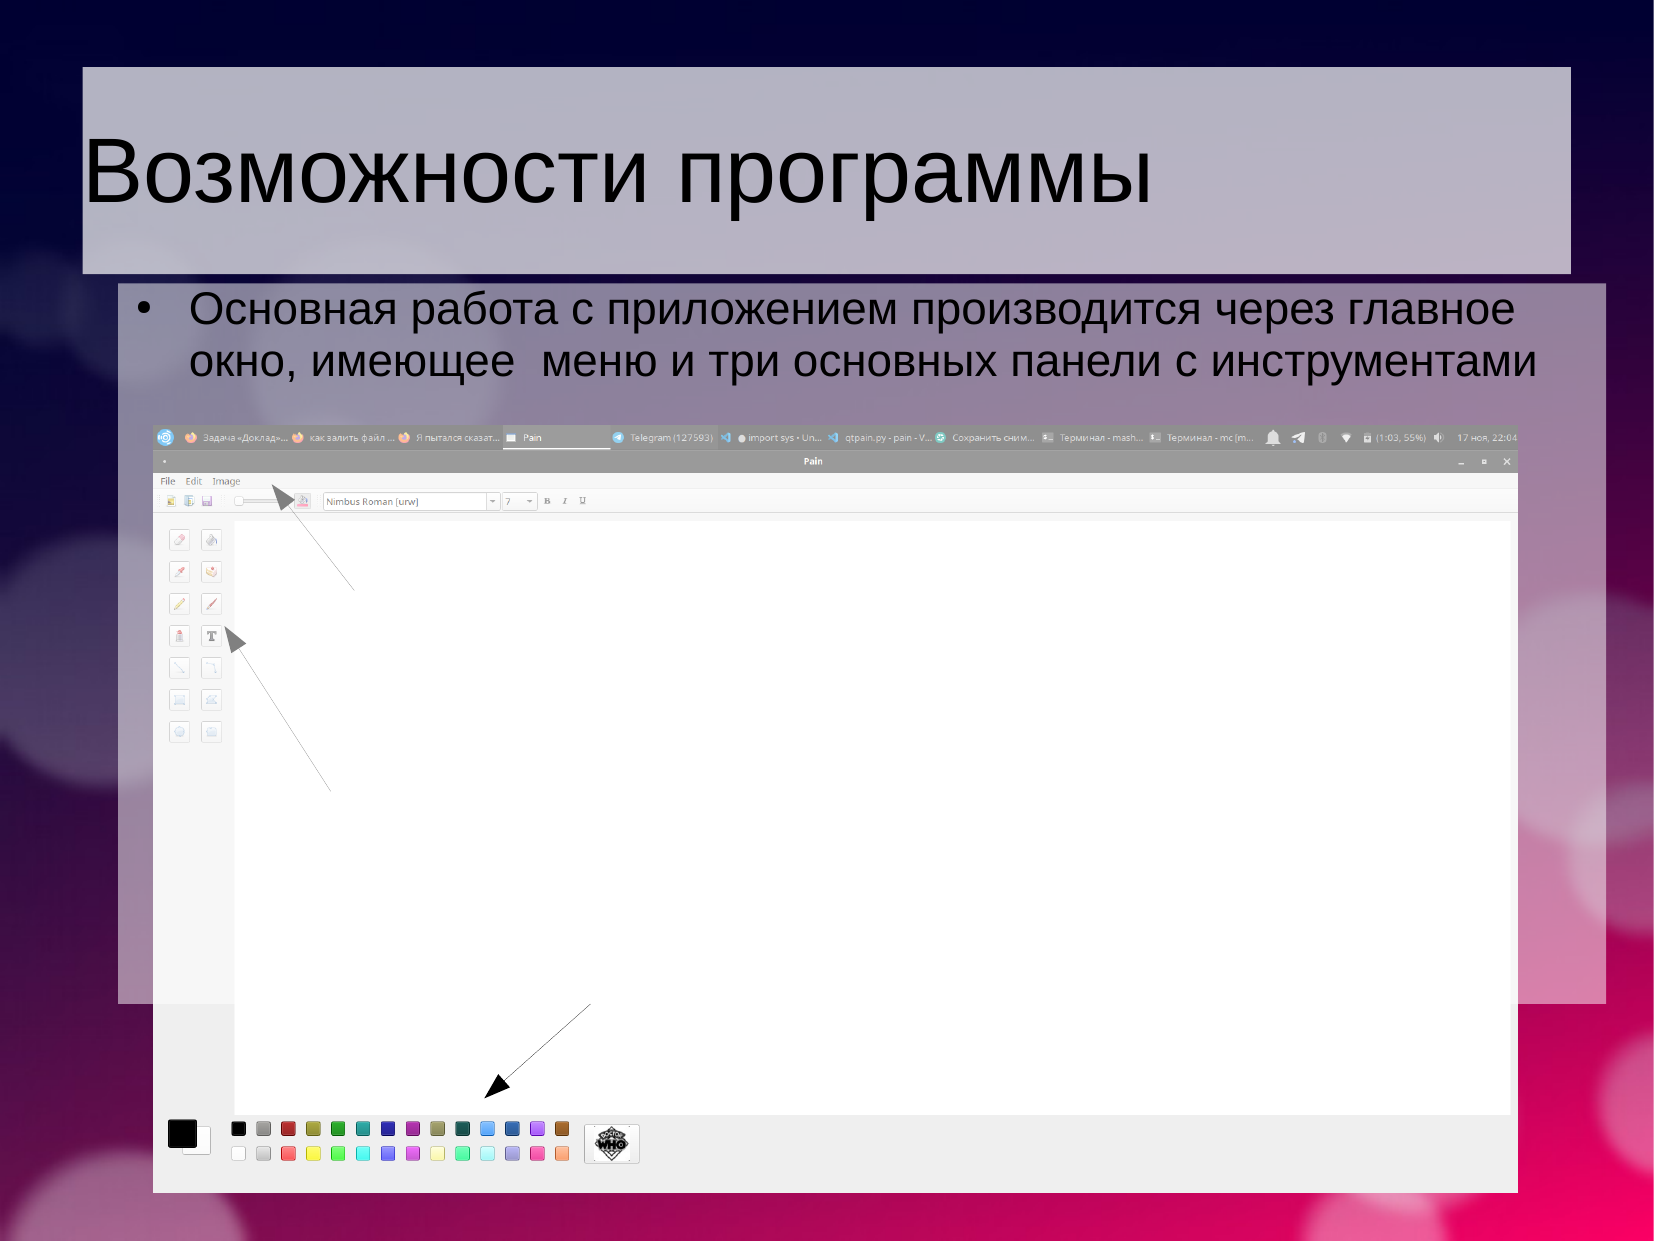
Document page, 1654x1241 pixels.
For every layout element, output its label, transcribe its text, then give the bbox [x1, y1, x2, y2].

list Основная работа с приложением производится через главное окно, имеющее меню и три основных панели с инструментами [118, 283, 1607, 1004]
title Возможности программы [82, 67, 1571, 275]
picture [0, 0, 1654, 1241]
